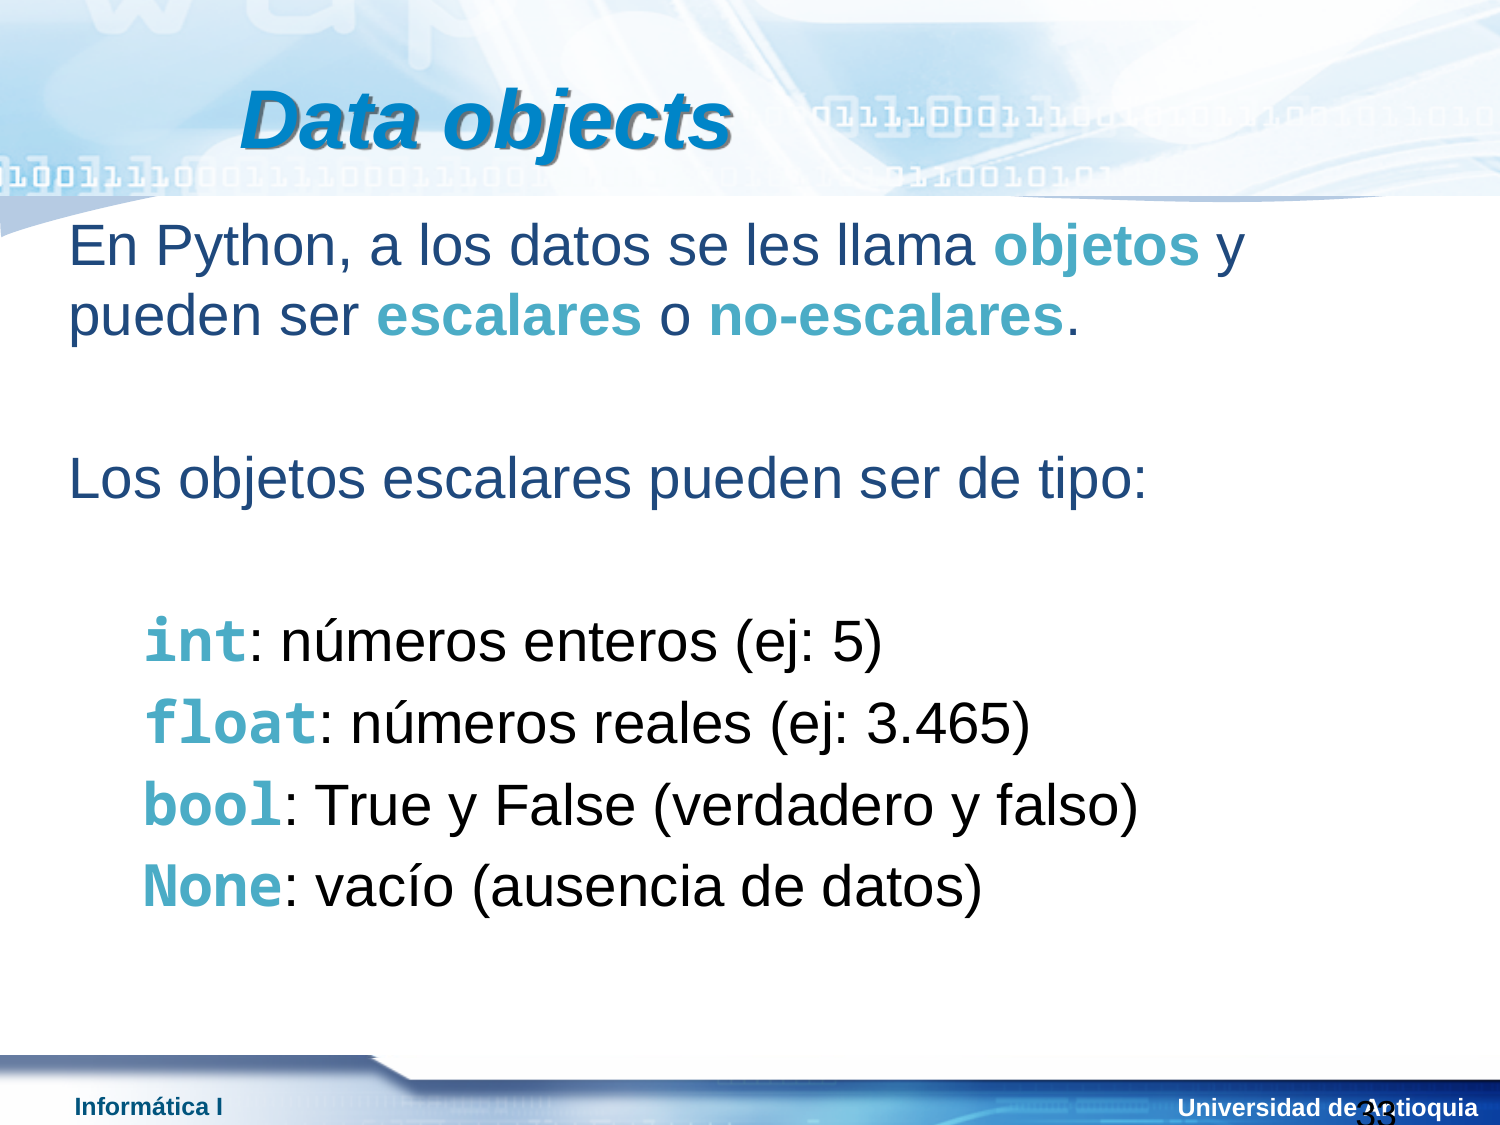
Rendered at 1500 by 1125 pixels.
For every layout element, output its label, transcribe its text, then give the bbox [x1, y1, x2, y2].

list En Python, a los datos se les llama objetos y pueden ser escalares o no-escalares. Los objetos escalares pueden ser de tipo: int: números enteros (ej: 5) float: números reales (ej: 3.465) bool: True y False (verdadero y falso) None: vacío (ausencia de datos) [53, 200, 1459, 1047]
picture [0, 0, 1500, 196]
picture [0, 1055, 1500, 1125]
slide_number <número> [1340, 1082, 1500, 1125]
title Data objects [224, 57, 1438, 150]
picture [1332, 1105, 1337, 1114]
